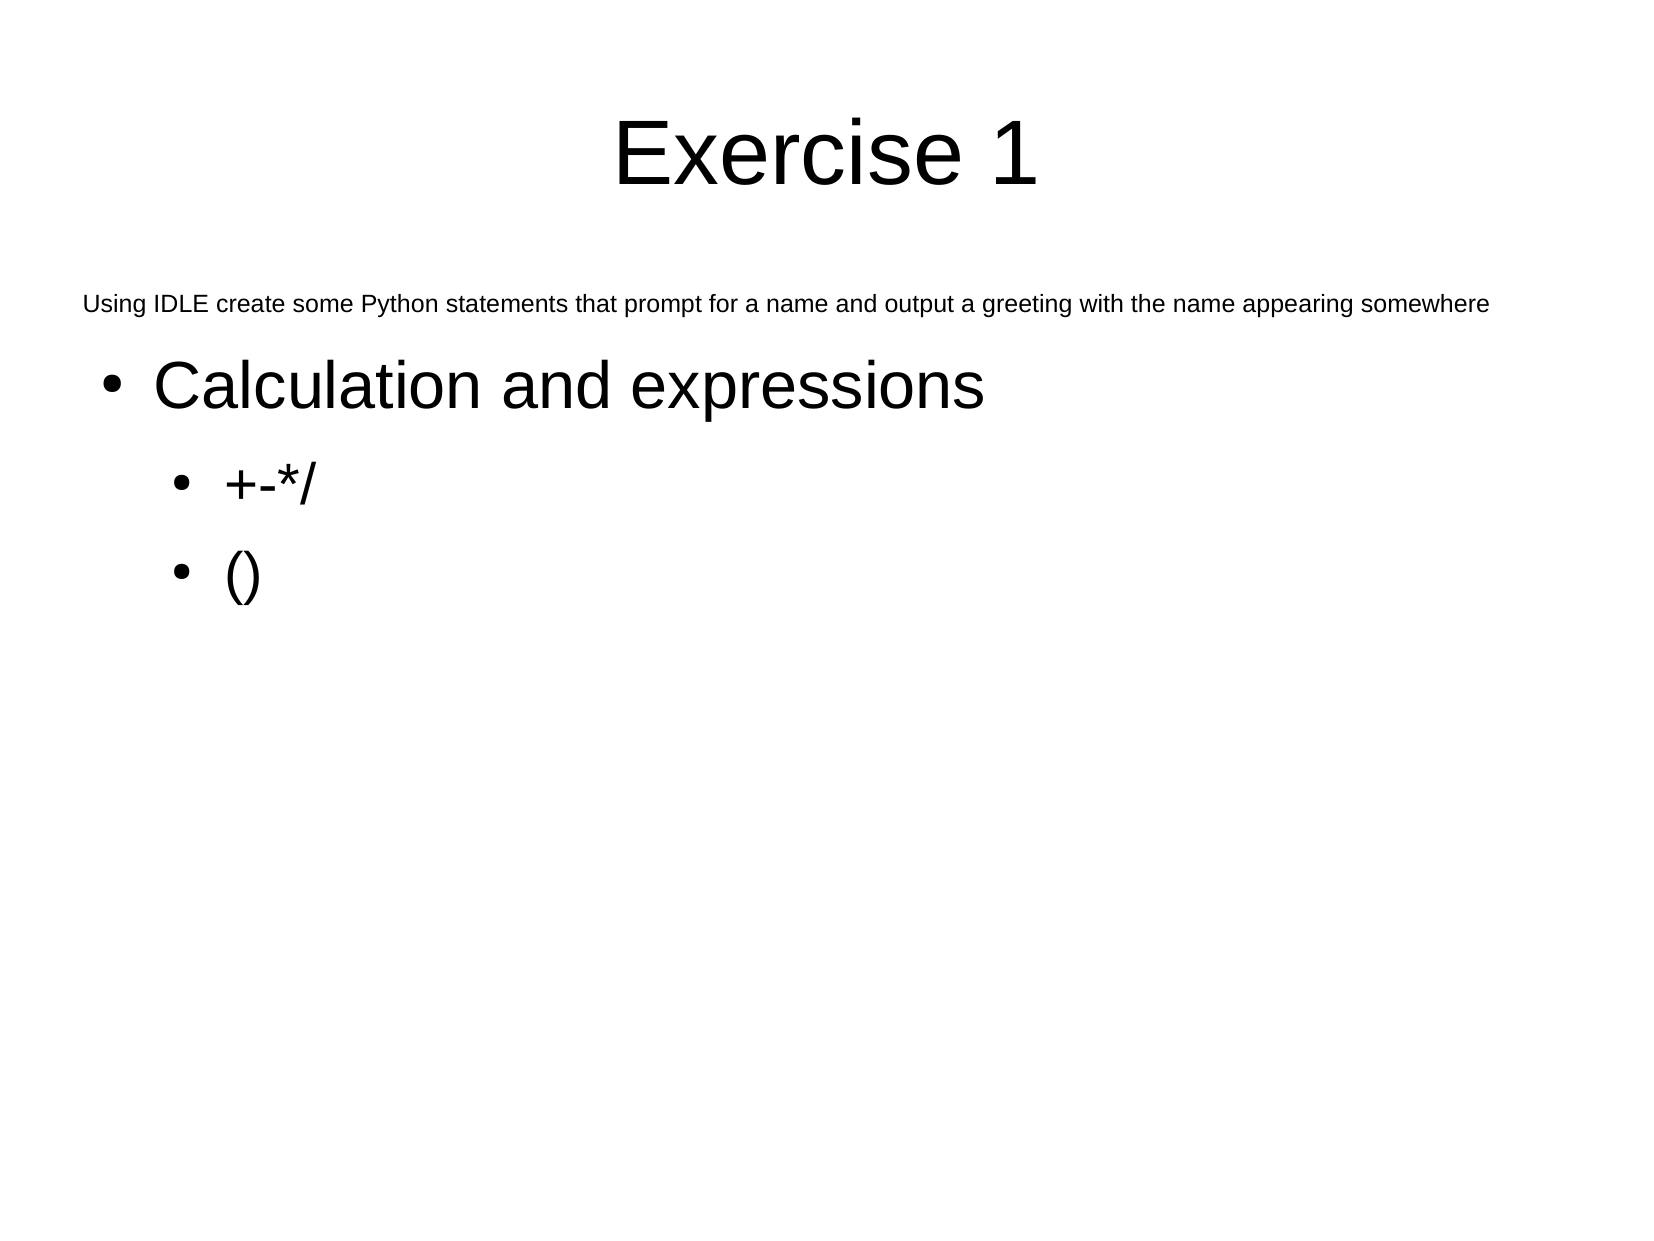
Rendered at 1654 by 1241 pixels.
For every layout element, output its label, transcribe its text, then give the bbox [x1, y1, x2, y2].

list Using IDLE create some Python statements that prompt for a name and output a greeting with the name appearing somewhere Calculation and expressions +-*/ () [82, 290, 1571, 1109]
title Exercise 1 [82, 49, 1571, 257]
